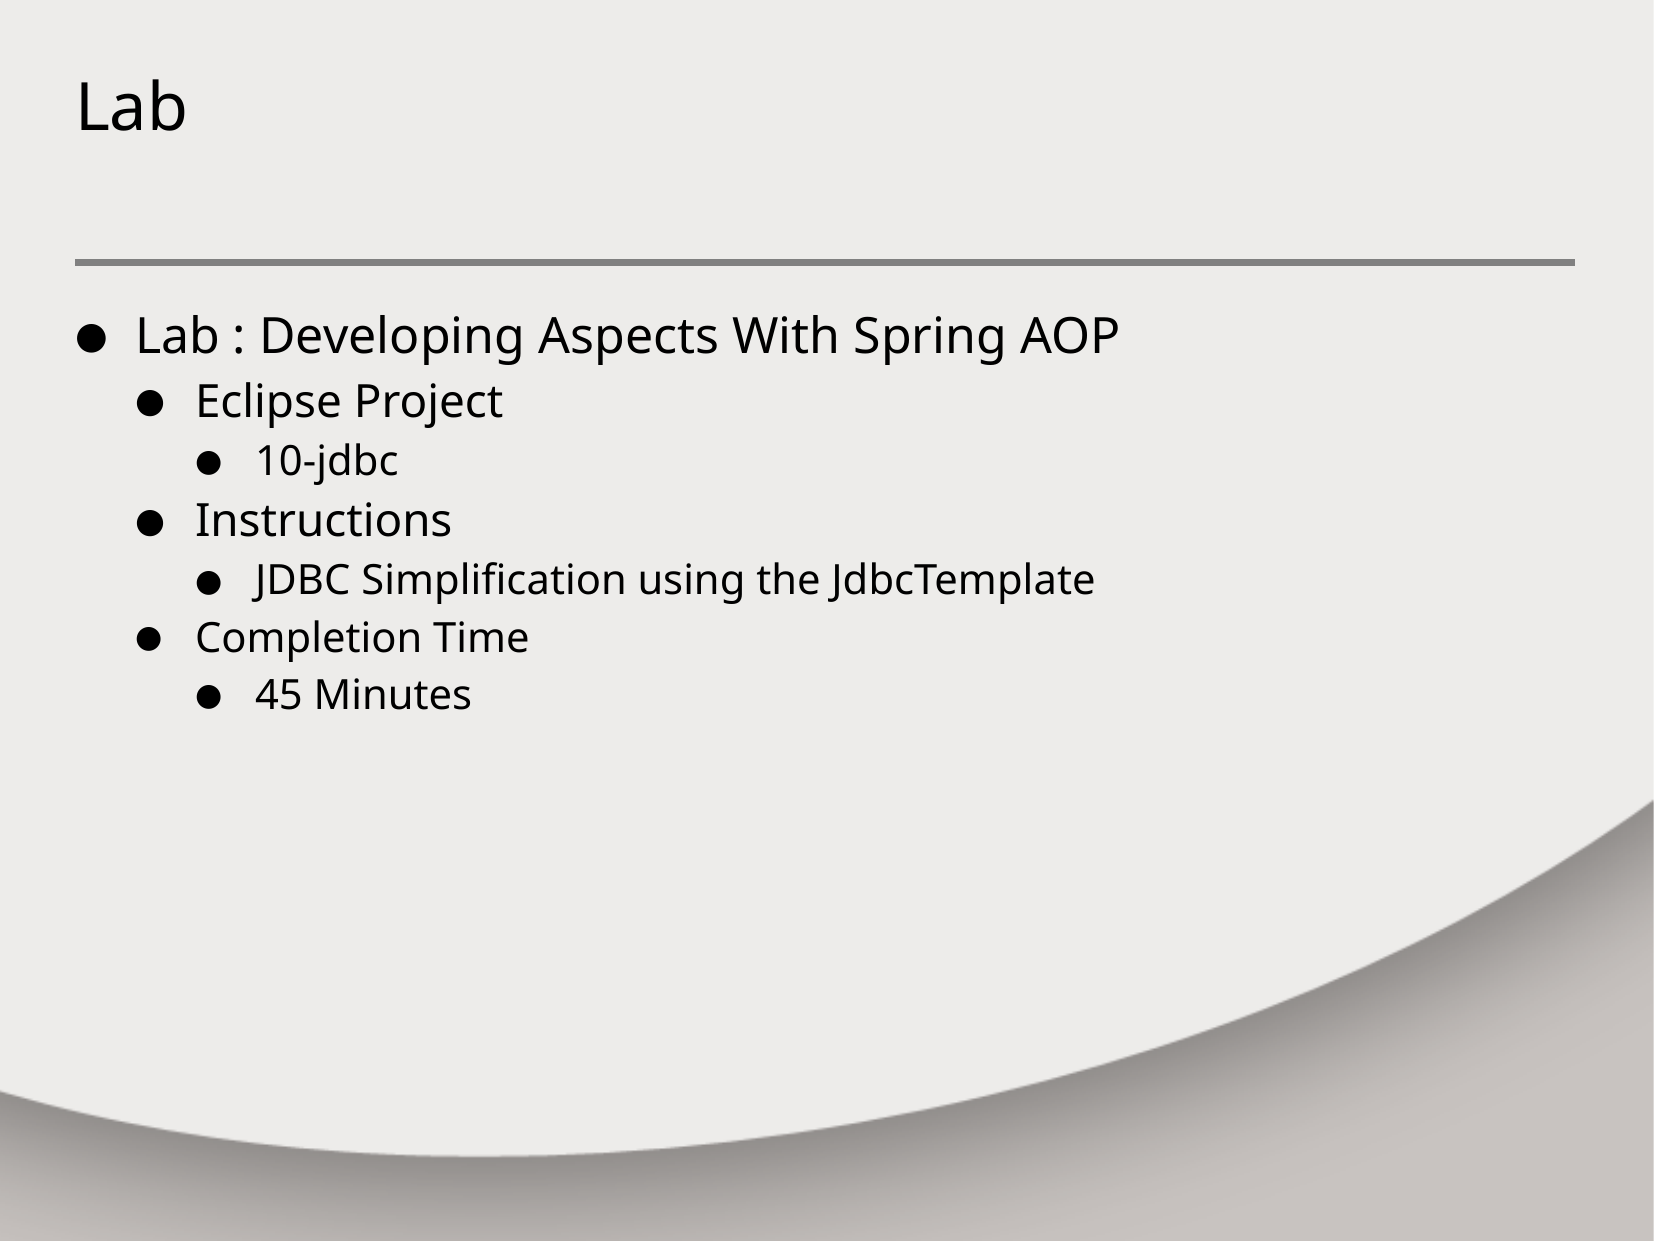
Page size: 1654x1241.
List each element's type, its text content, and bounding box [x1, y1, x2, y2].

picture [0, 0, 1654, 1241]
list Lab : Developing Aspects With Spring AOP Eclipse Project 10-jdbc Instructions JDBC Simplification using the JdbcTemplate Completion Time 45 Minutes [75, 300, 1576, 1163]
title Lab [75, 75, 1576, 226]
